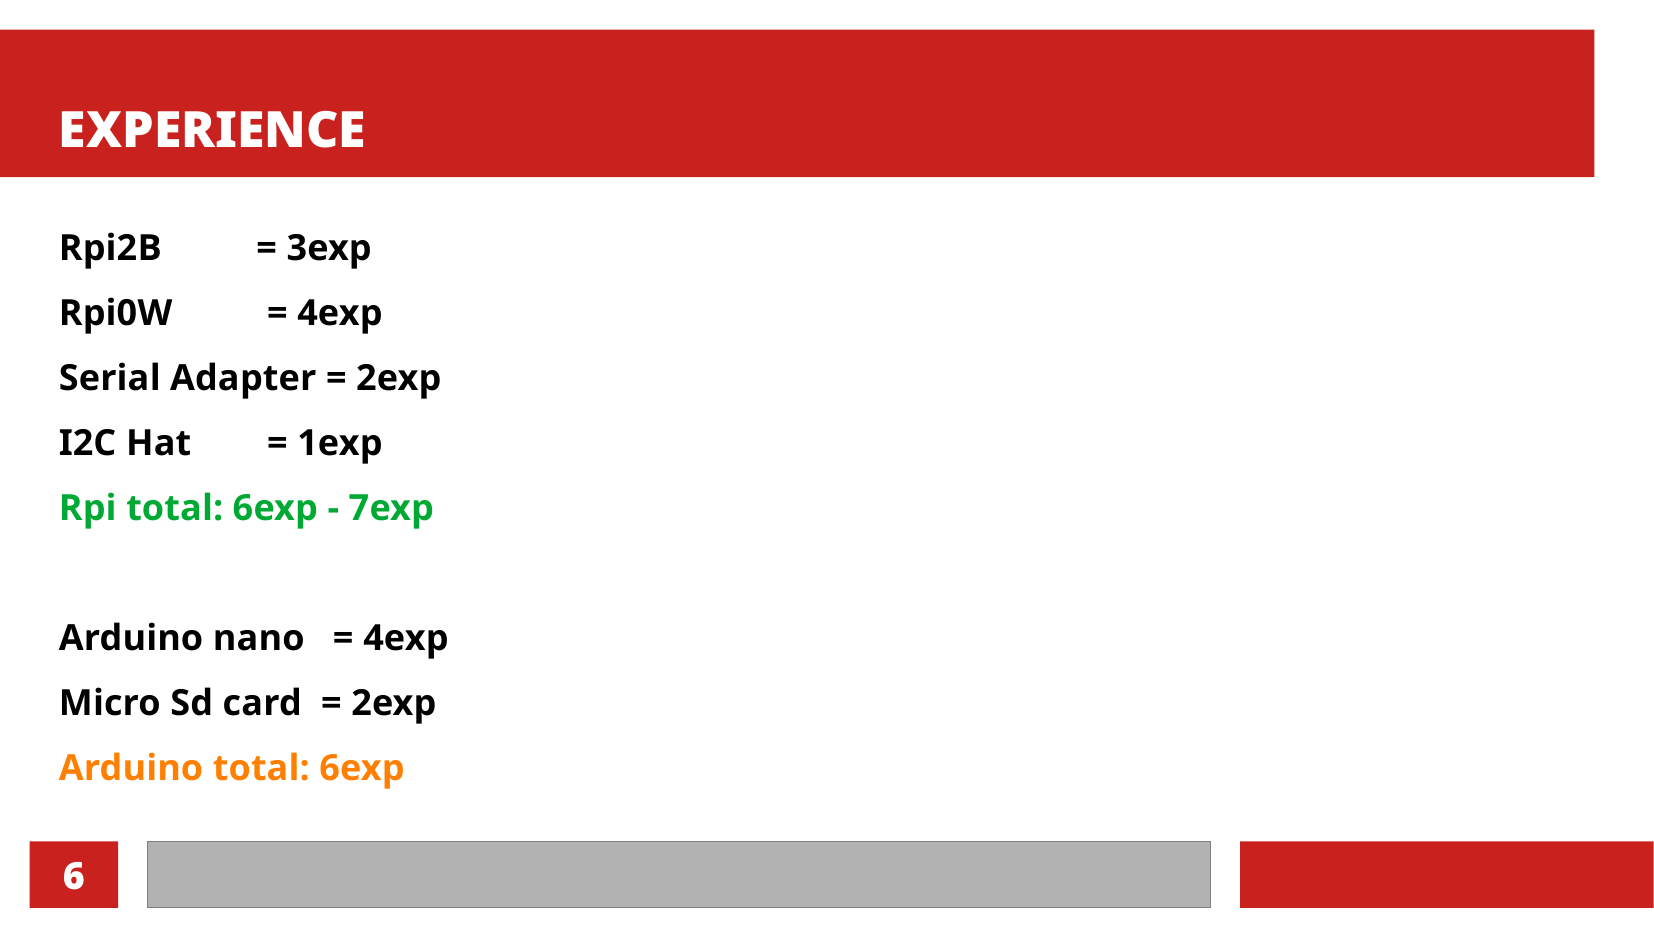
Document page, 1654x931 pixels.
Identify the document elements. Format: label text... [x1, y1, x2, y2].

title EXPERIENCE [59, 44, 1595, 163]
list Rpi2B = 3exp Rpi0W = 4exp Serial Adapter = 2exp I2C Hat = 1exp Rpi total: 6exp - 7exp Arduino nano = 4exp Micro Sd card = 2exp Arduino total: 6exp [59, 221, 1565, 798]
